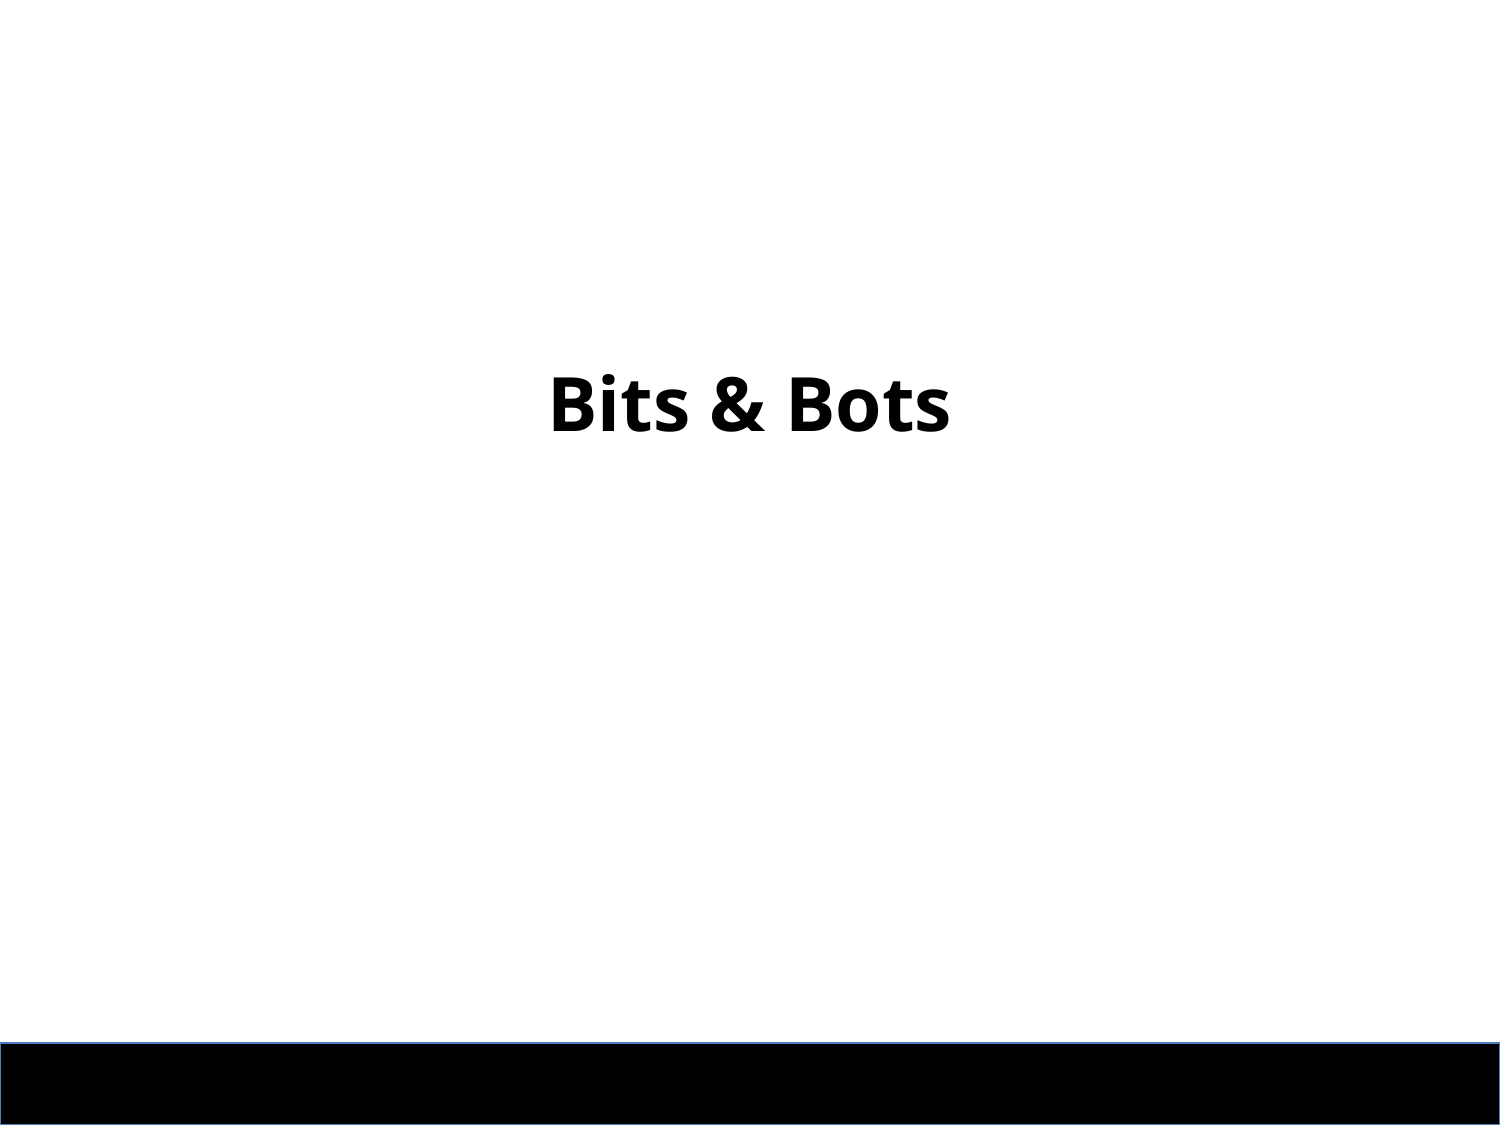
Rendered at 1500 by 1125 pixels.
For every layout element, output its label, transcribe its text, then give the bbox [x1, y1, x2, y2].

title Bits & Bots [112, 349, 1388, 591]
